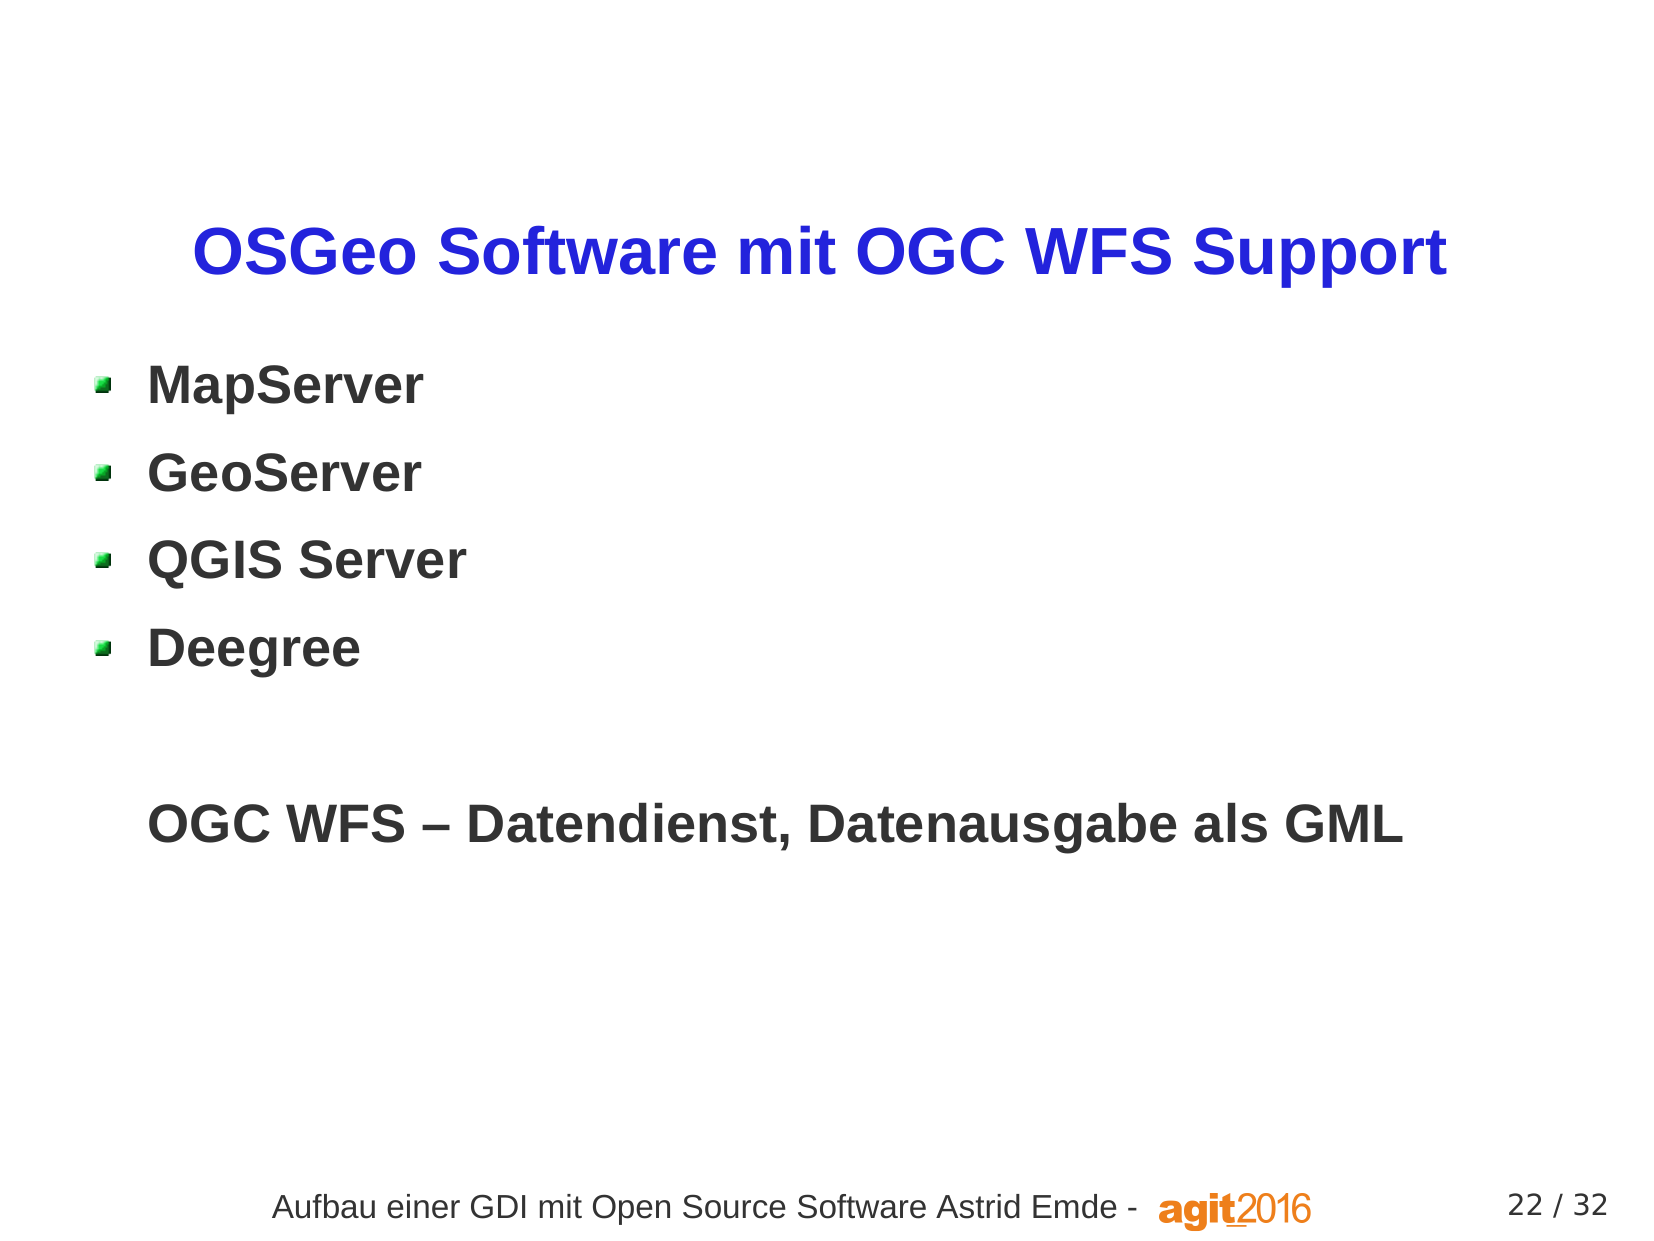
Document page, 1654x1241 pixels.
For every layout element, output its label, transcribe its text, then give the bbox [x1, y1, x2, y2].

title OSGeo Software mit OGC WFS Support [76, 177, 1565, 325]
picture [1158, 1192, 1312, 1232]
list MapServer GeoServer QGIS Server Deegree OGC WFS – Datendienst, Datenausgabe als GML [76, 354, 1565, 1173]
